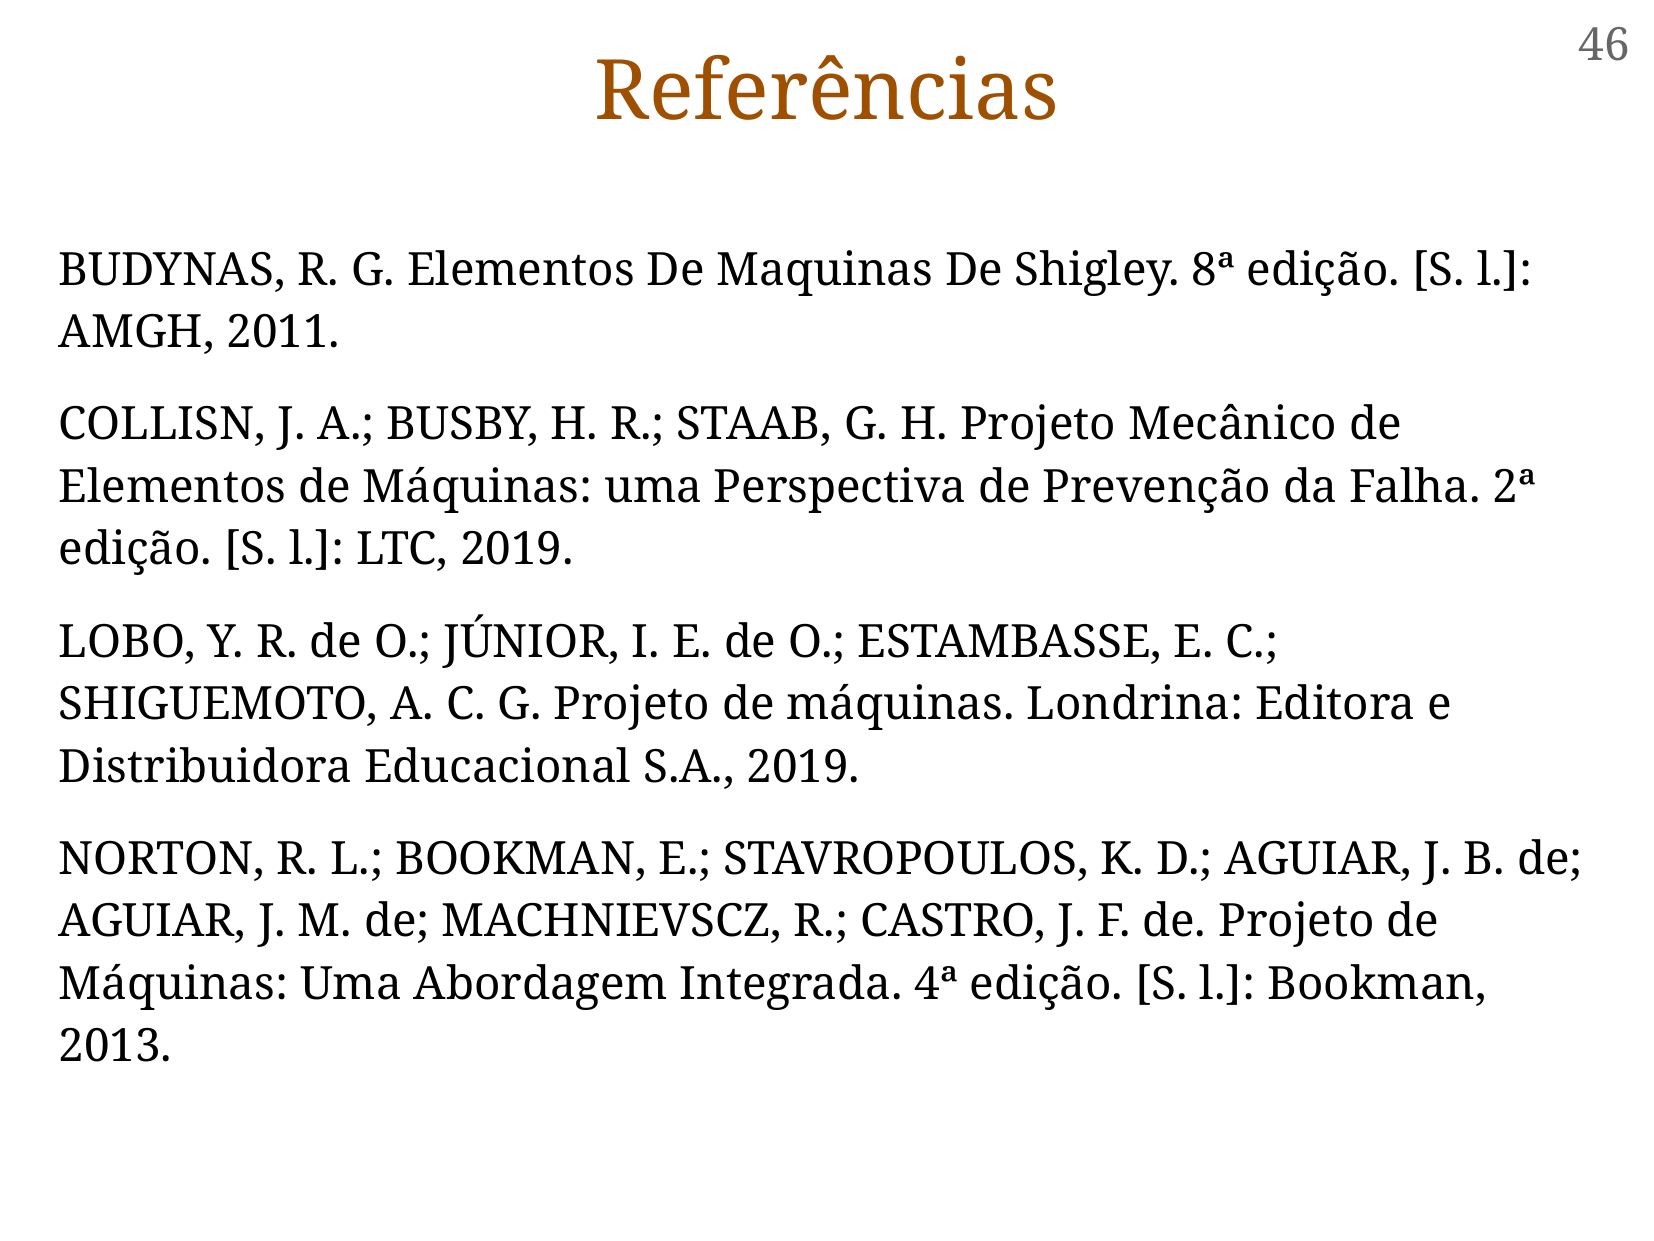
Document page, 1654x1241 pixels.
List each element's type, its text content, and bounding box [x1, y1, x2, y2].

list BUDYNAS, R. G. Elementos De Maquinas De Shigley. 8ª edição. [S. l.]: AMGH, 2011. COLLISN, J. A.; BUSBY, H. R.; STAAB, G. H. Projeto Mecânico de Elementos de Máquinas: uma Perspectiva de Prevenção da Falha. 2ª edição. [S. l.]: LTC, 2019. LOBO, Y. R. de O.; JÚNIOR, I. E. de O.; ESTAMBASSE, E. C.; SHIGUEMOTO, A. C. G. Projeto de máquinas. Londrina: Editora e Distribuidora Educacional S.A., 2019. NORTON, R. L.; BOOKMAN, E.; STAVROPOULOS, K. D.; AGUIAR, J. B. de; AGUIAR, J. M. de; MACHNIEVSCZ, R.; CASTRO, J. F. de. Projeto de Máquinas: Uma Abordagem Integrada. 4ª edição. [S. l.]: Bookman, 2013. [59, 236, 1595, 1211]
title Referências [59, 29, 1595, 148]
